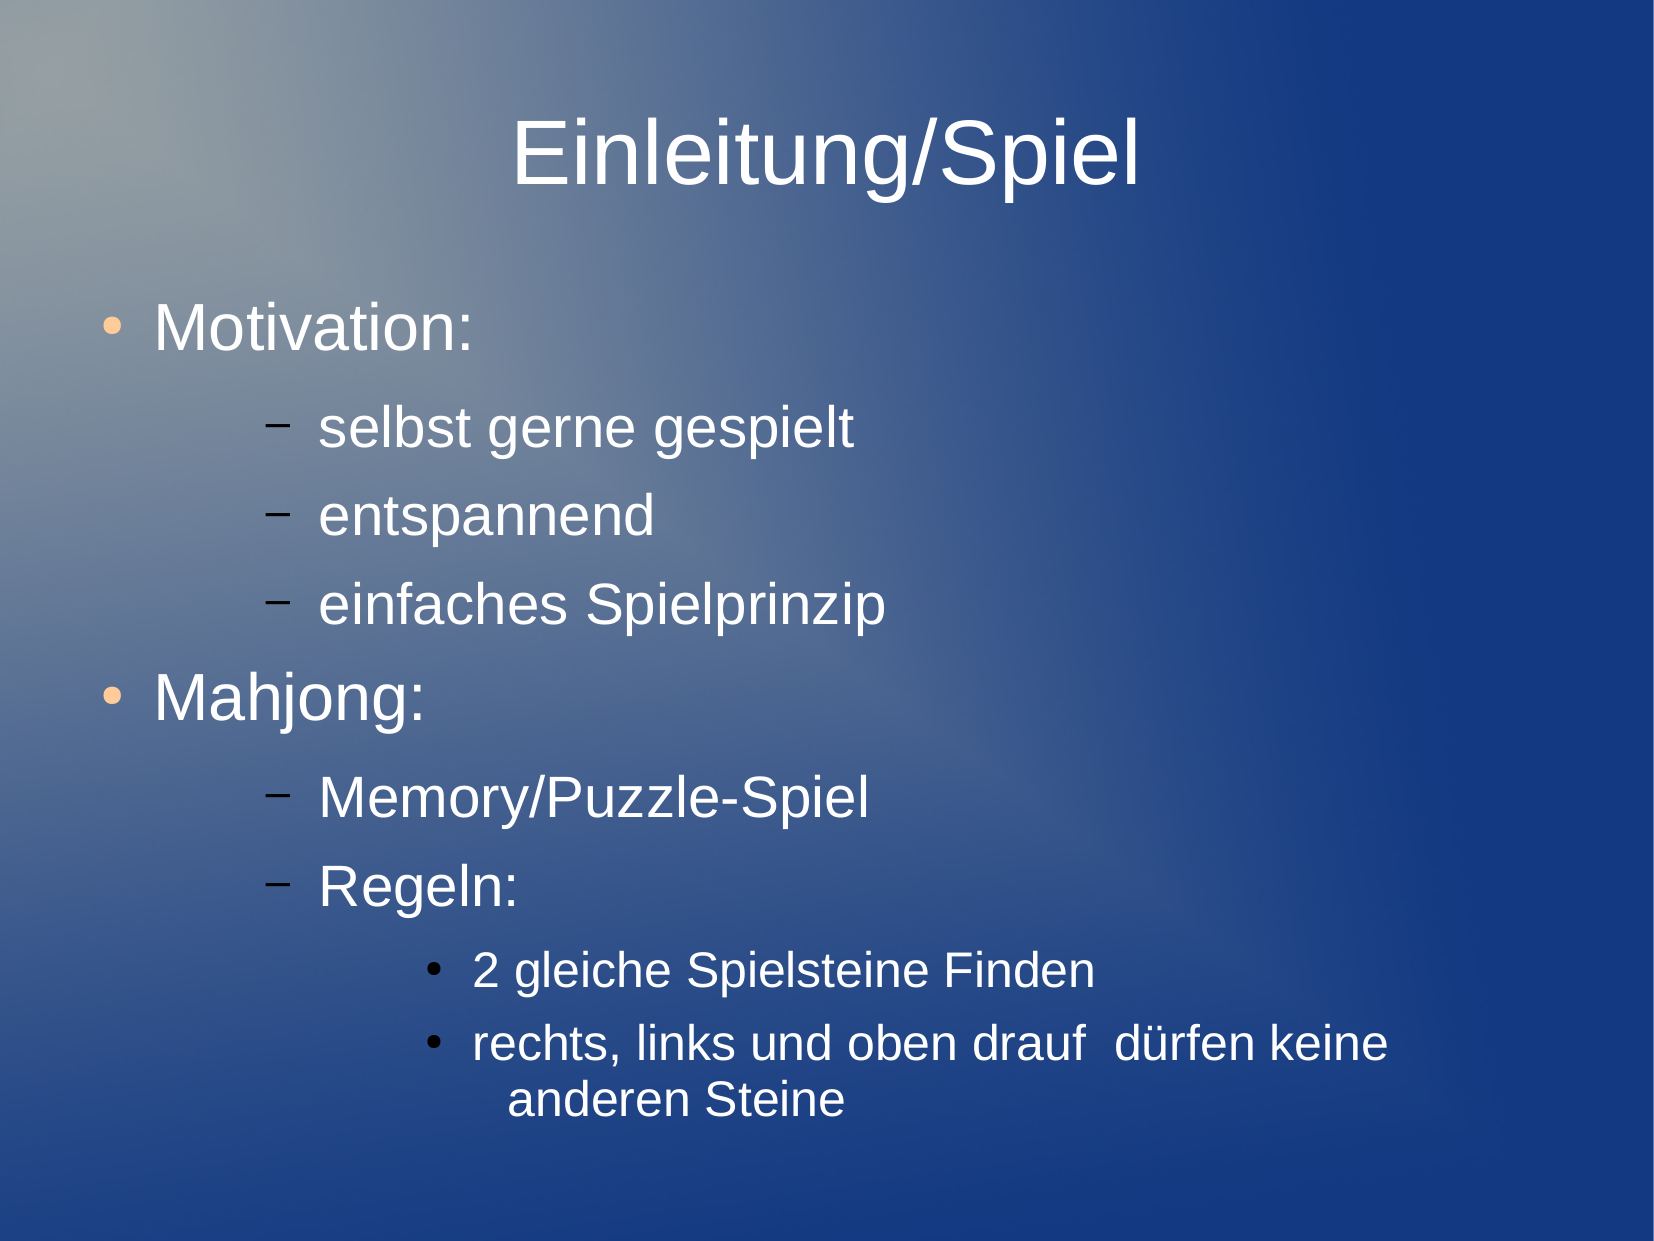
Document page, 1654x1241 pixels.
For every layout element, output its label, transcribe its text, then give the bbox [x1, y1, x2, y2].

picture [0, 0, 1654, 1241]
title Einleitung/Spiel [82, 49, 1571, 257]
list Motivation: selbst gerne gespielt entspannend einfaches Spielprinzip Mahjong: Memory/Puzzle-Spiel Regeln: 2 gleiche Spielsteine Finden rechts, links und oben drauf dürfen keine anderen Steine [82, 290, 1571, 1126]
